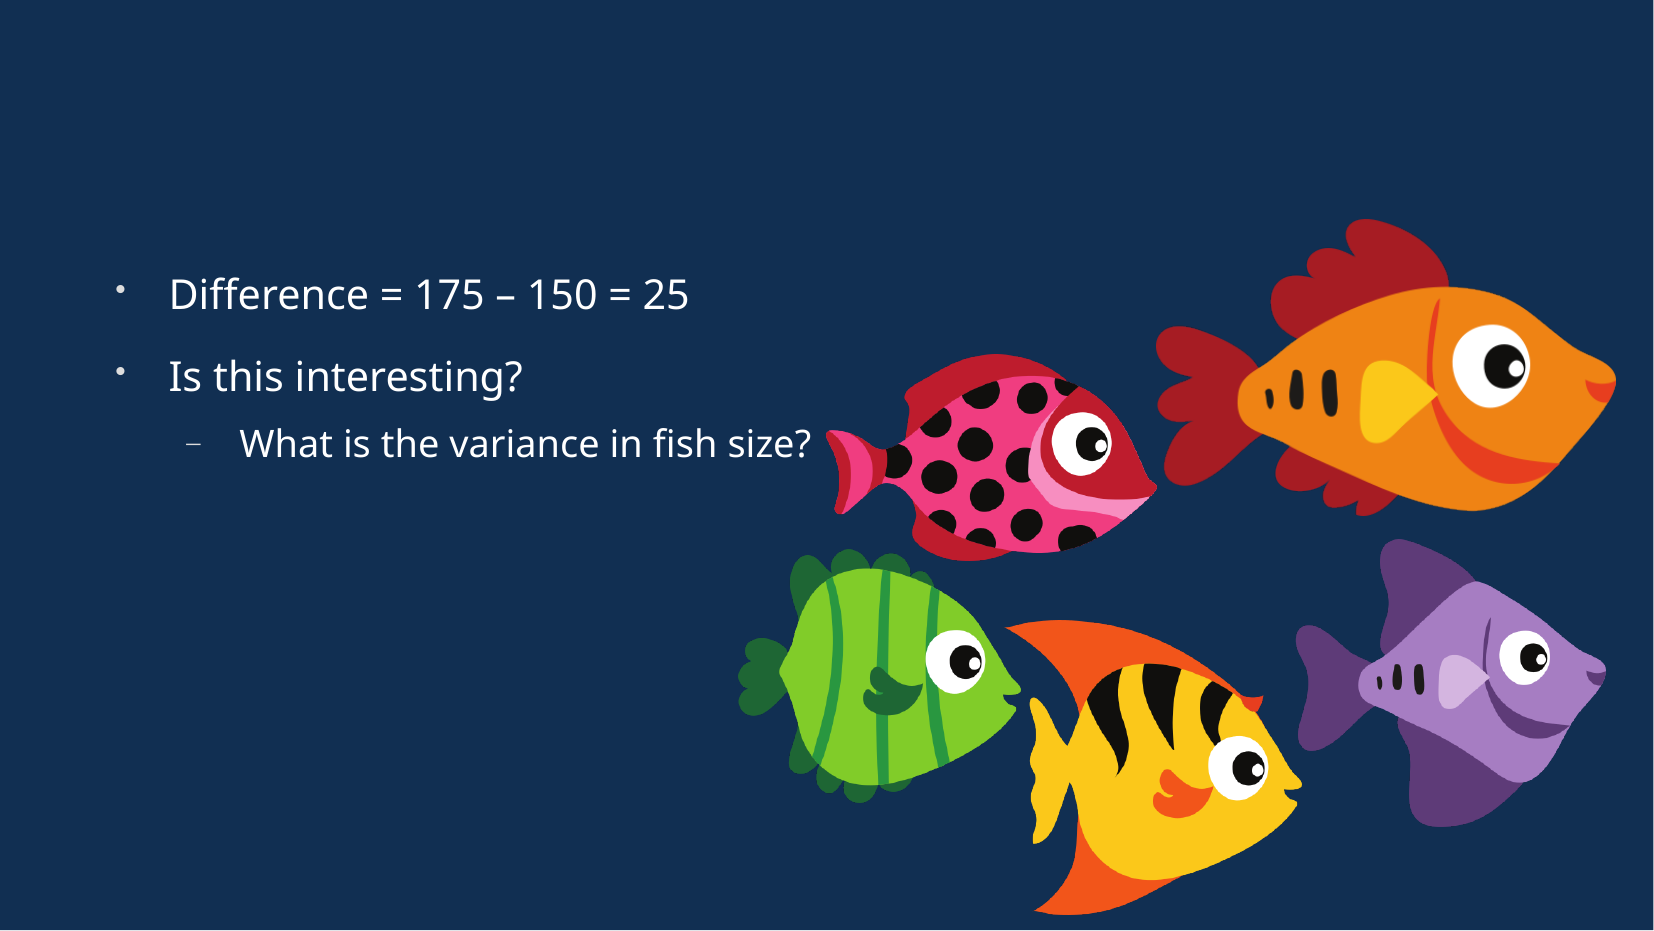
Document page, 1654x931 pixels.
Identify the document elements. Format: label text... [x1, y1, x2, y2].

picture [738, 219, 1616, 915]
list Difference = 175 – 150 = 25 Is this interesting? What is the variance in fish size? [97, 268, 813, 806]
